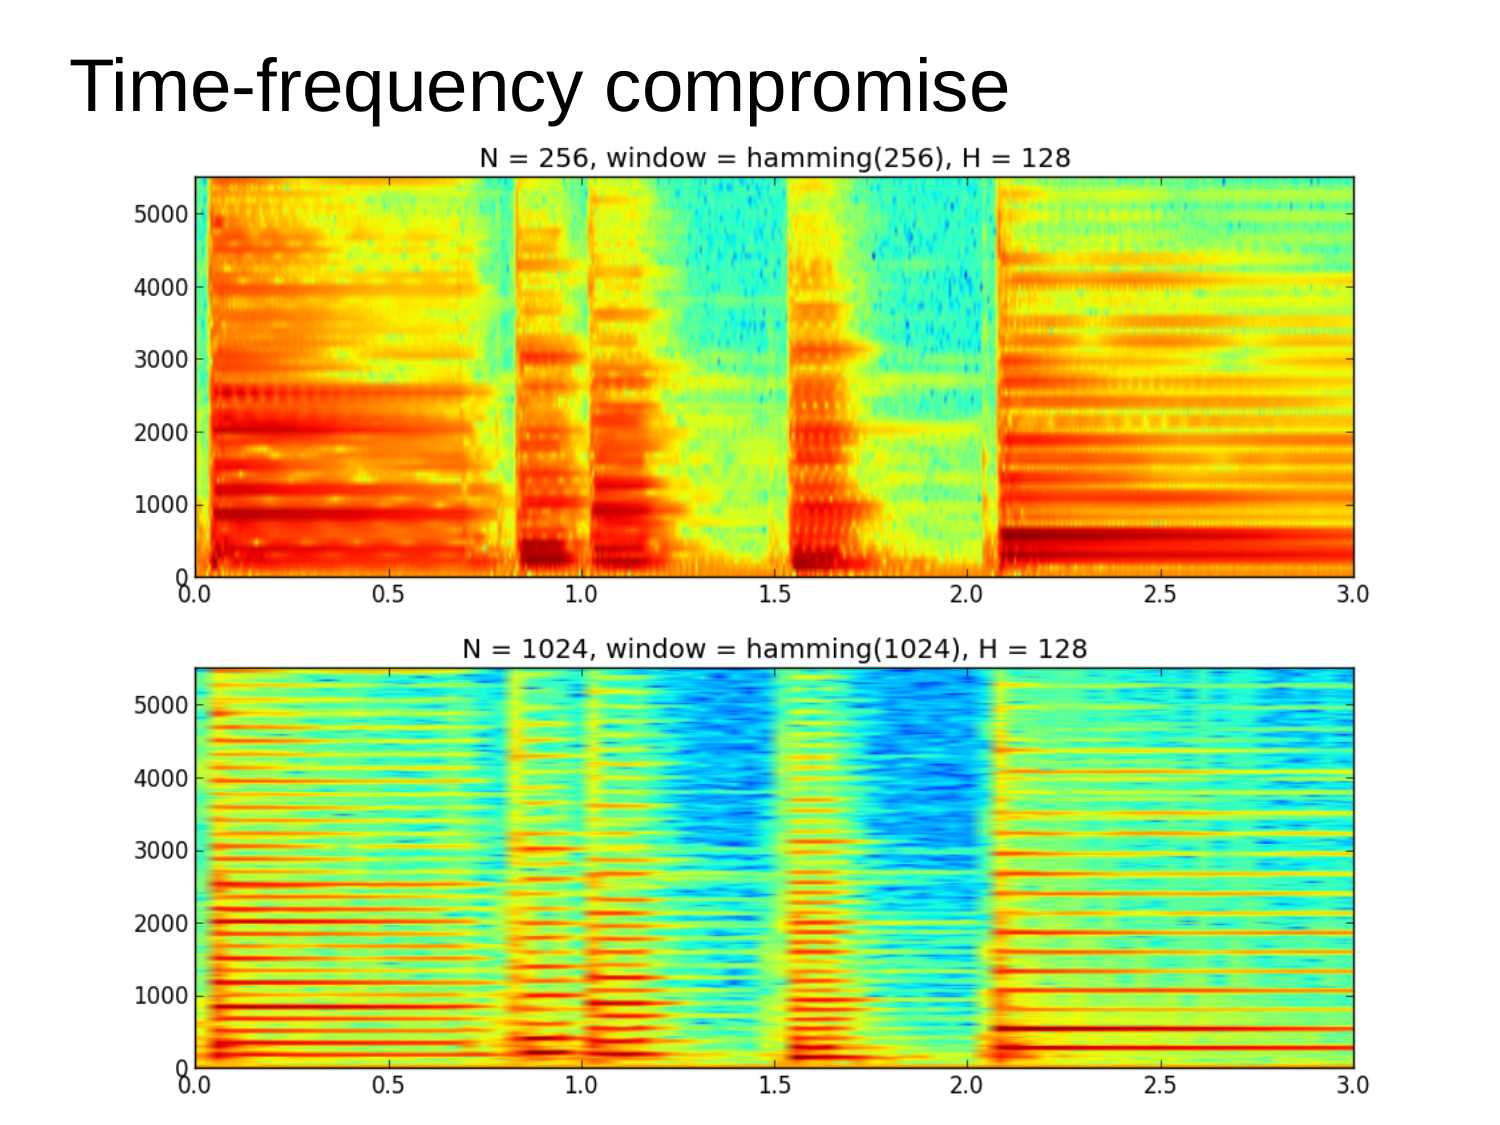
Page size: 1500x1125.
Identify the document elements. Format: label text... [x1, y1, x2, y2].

picture [90, 180, 1400, 1122]
title Time-frequency compromise [69, 0, 1420, 180]
